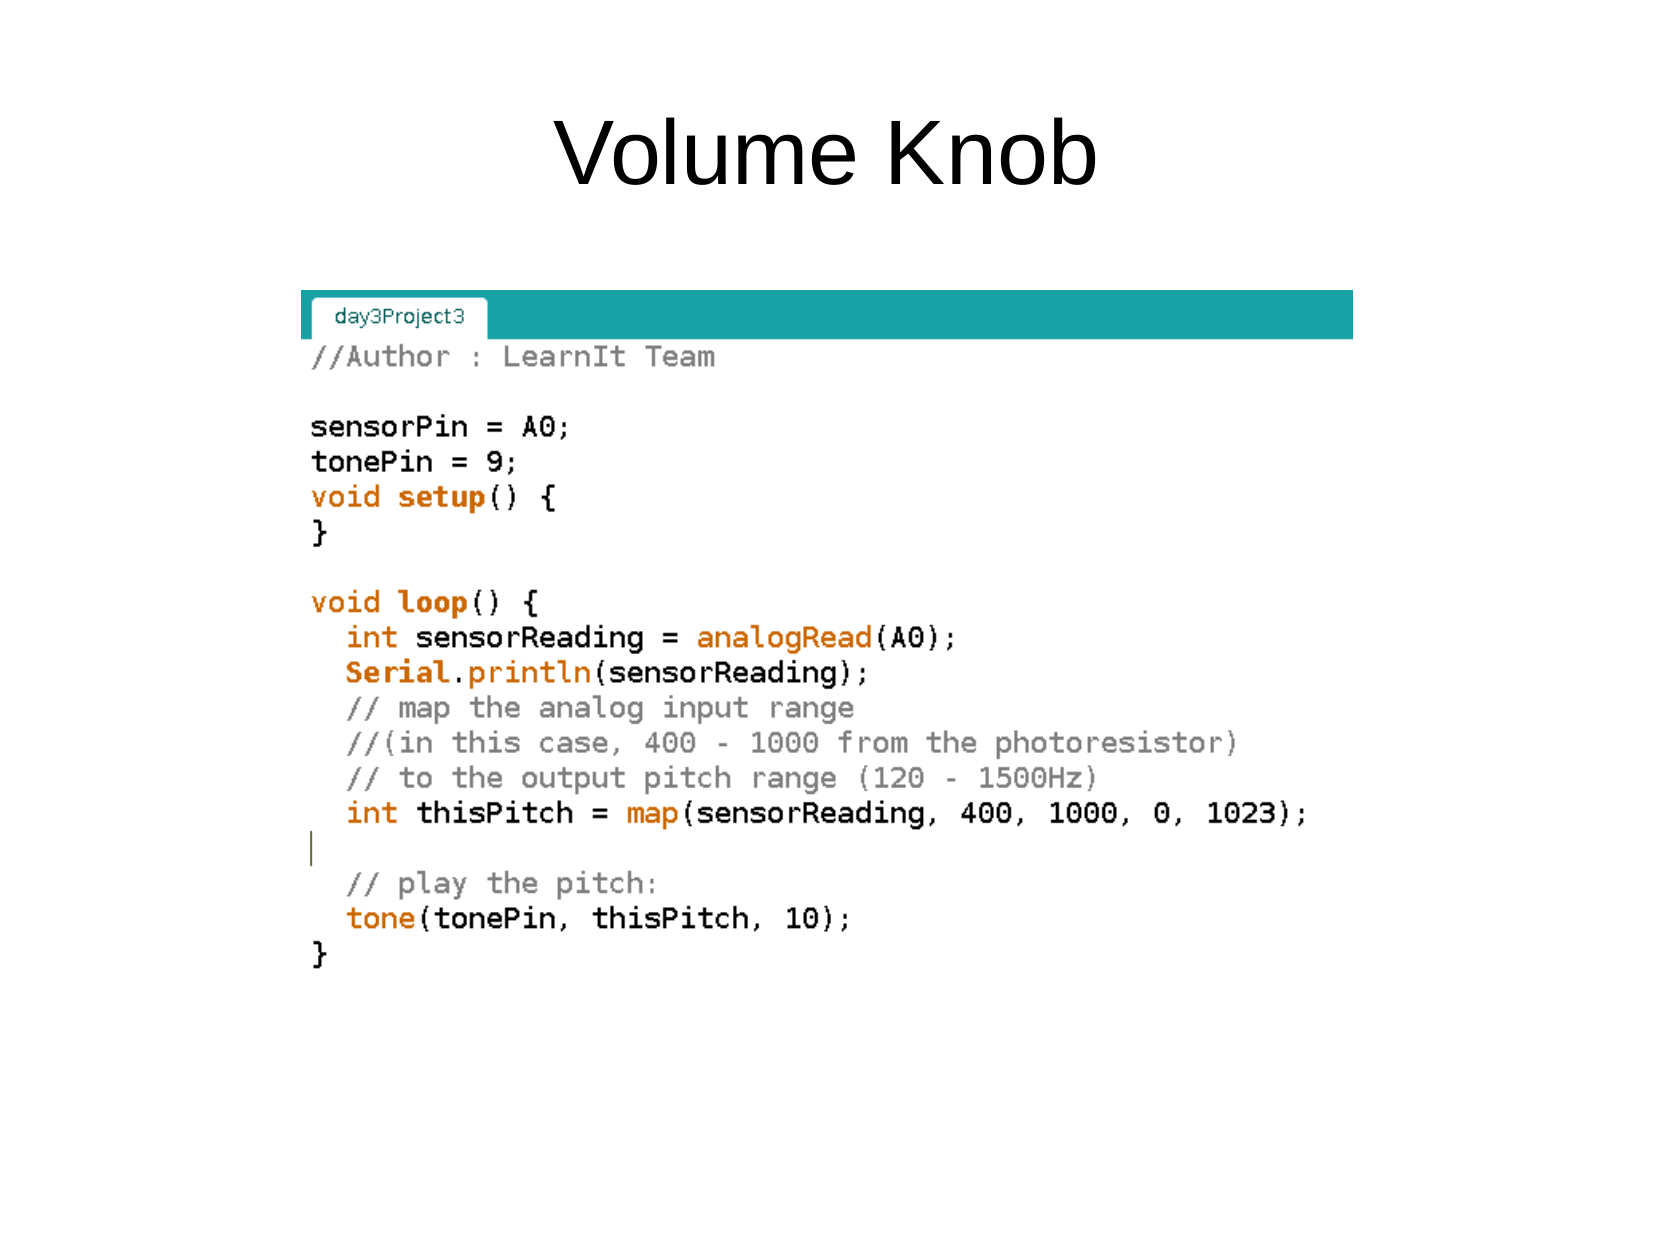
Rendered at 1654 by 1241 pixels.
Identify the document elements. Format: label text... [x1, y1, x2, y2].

title Volume Knob [82, 49, 1571, 257]
picture [301, 290, 1353, 1010]
